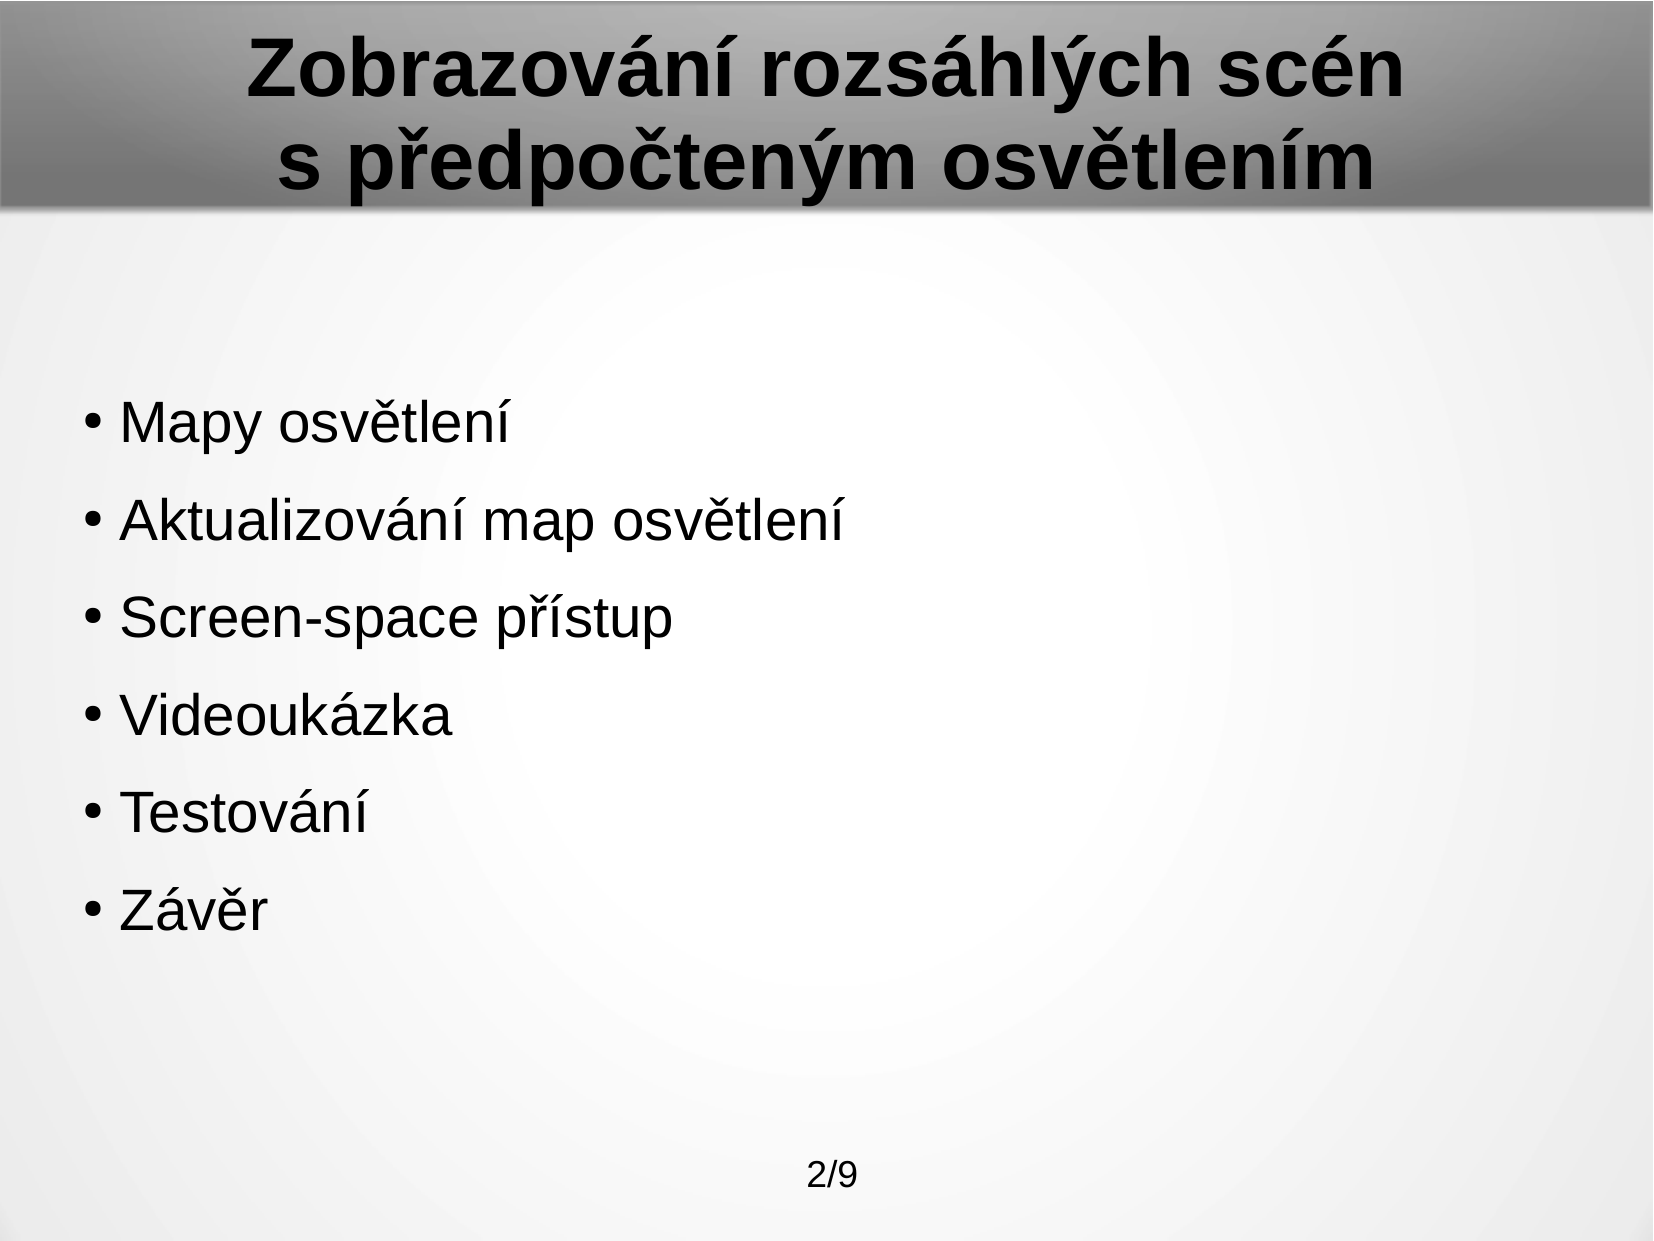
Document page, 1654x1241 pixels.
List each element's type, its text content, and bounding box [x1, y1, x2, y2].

text_box <number>/9 [590, 1145, 1074, 1216]
subtitle Mapy osvětlení Aktualizování map osvětlení Screen-space přístup Videoukázka Testování Závěr [82, 290, 1571, 1010]
title Zobrazování rozsáhlých scén s předpočteným osvětlením [82, 20, 1571, 208]
picture [0, 1, 1653, 1241]
